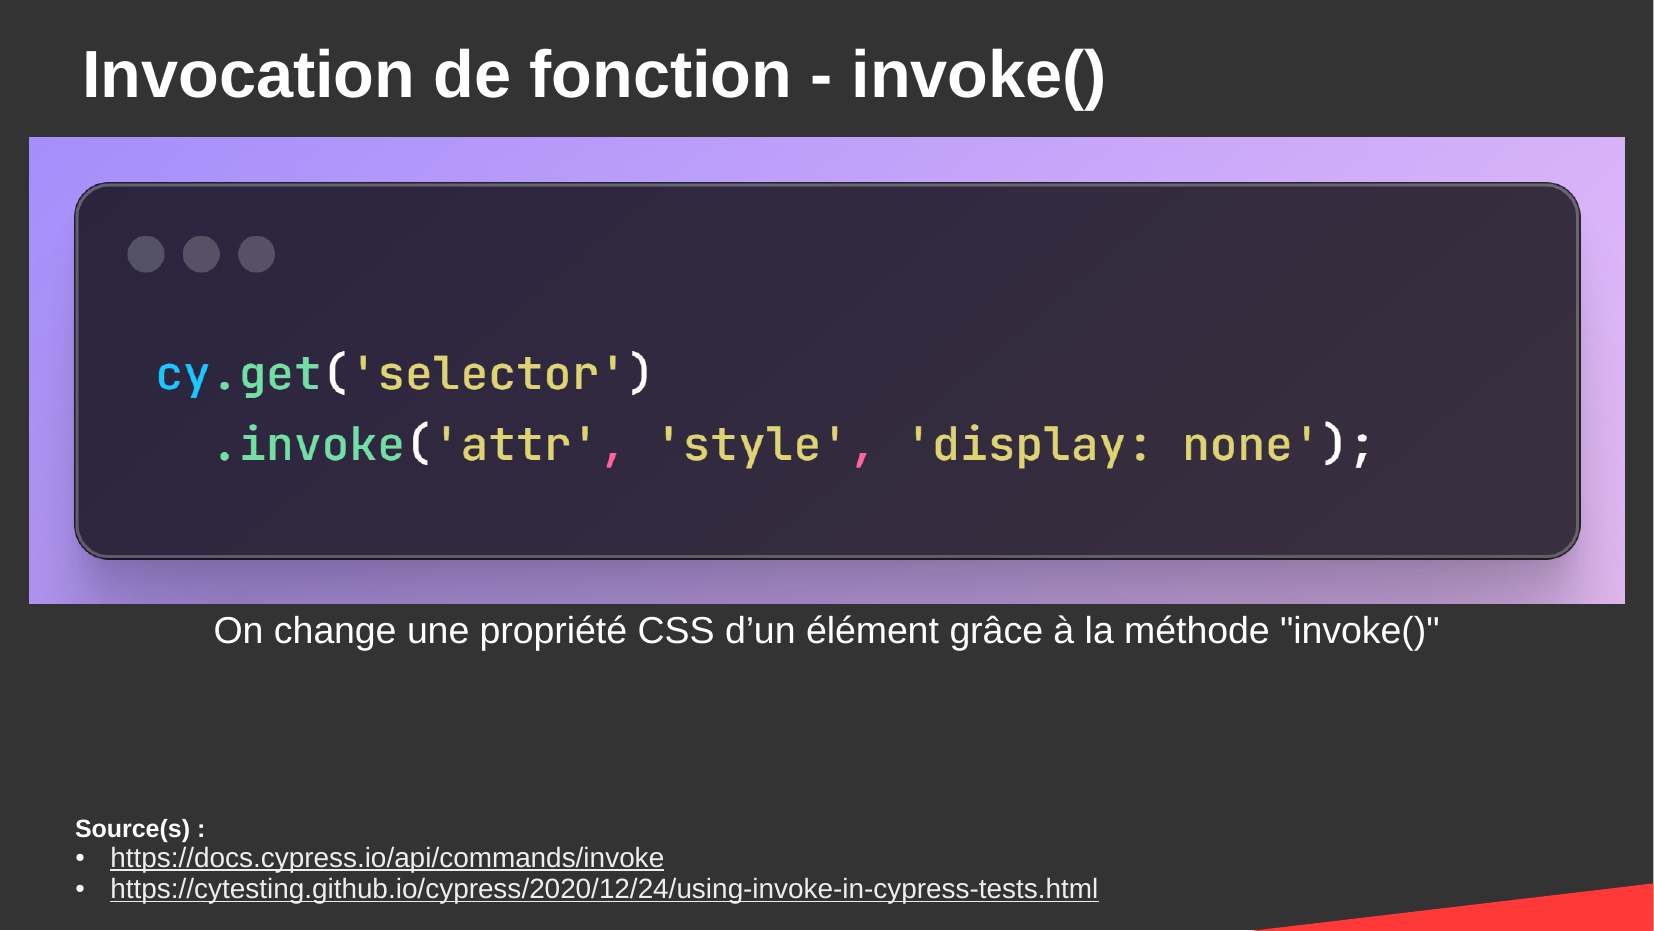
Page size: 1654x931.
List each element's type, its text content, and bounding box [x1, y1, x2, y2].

text_box On change une propriété CSS d’un élément grâce à la méthode "invoke()" [94, 602, 1560, 680]
text_box Source(s) : https://docs.cypress.io/api/commands/invoke https://cytesting.github.io/cypress/2020/12/24/using-invoke-in-cypress-tests.html [60, 744, 1546, 913]
text_box [1249, 883, 1654, 931]
picture [29, 137, 1625, 604]
title Invocation de fonction - invoke() [82, 37, 1571, 112]
